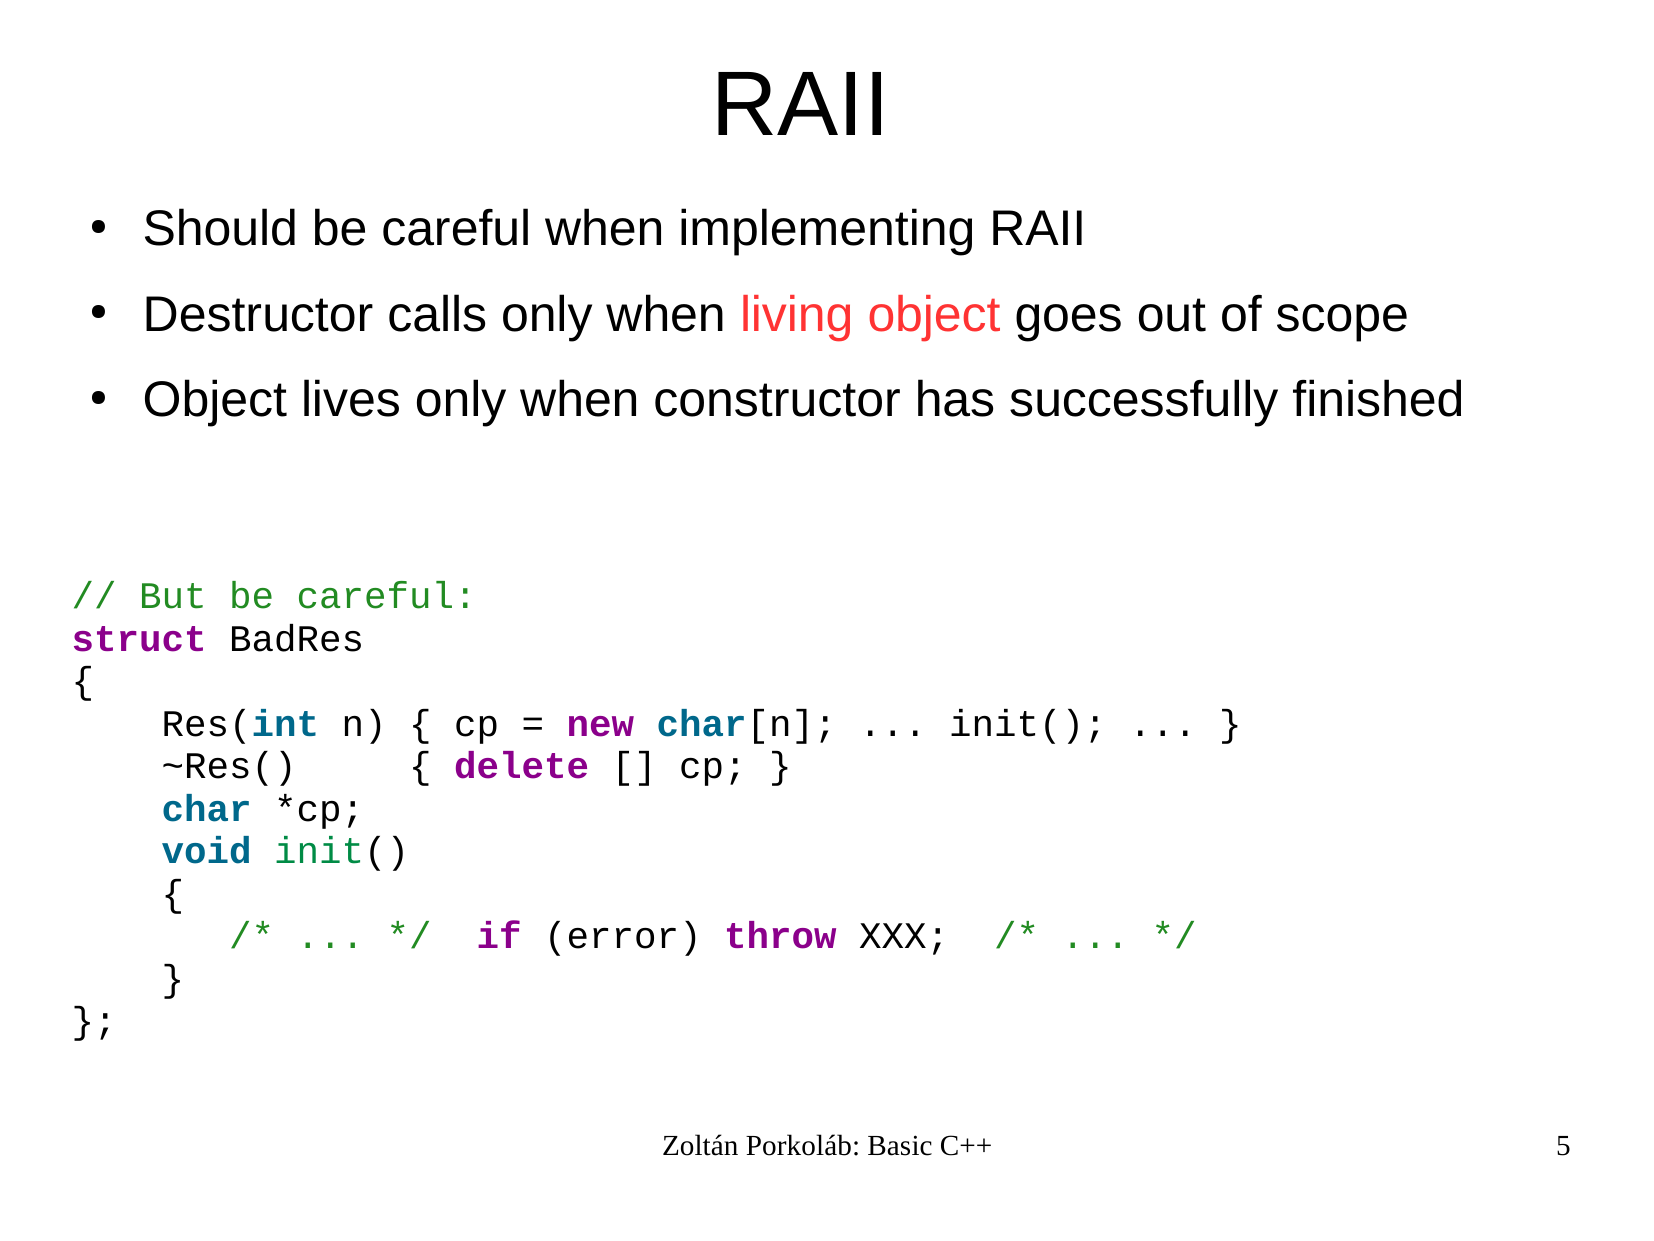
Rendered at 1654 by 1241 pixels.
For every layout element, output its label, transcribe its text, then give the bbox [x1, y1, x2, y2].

text_box // But be careful: struct BadRes { Res(int n) { cp = new char[n]; ... init(); ... } ~Res() { delete [] cp; } char *cp; void init() { /* ... */ if (error) throw XXX; /* ... */ } }; [56, 570, 1621, 1081]
list Should be careful when implementing RAII Destructor calls only when living object goes out of scope Object lives only when constructor has successfully finished [71, 119, 1606, 436]
title RAII [56, 0, 1546, 208]
